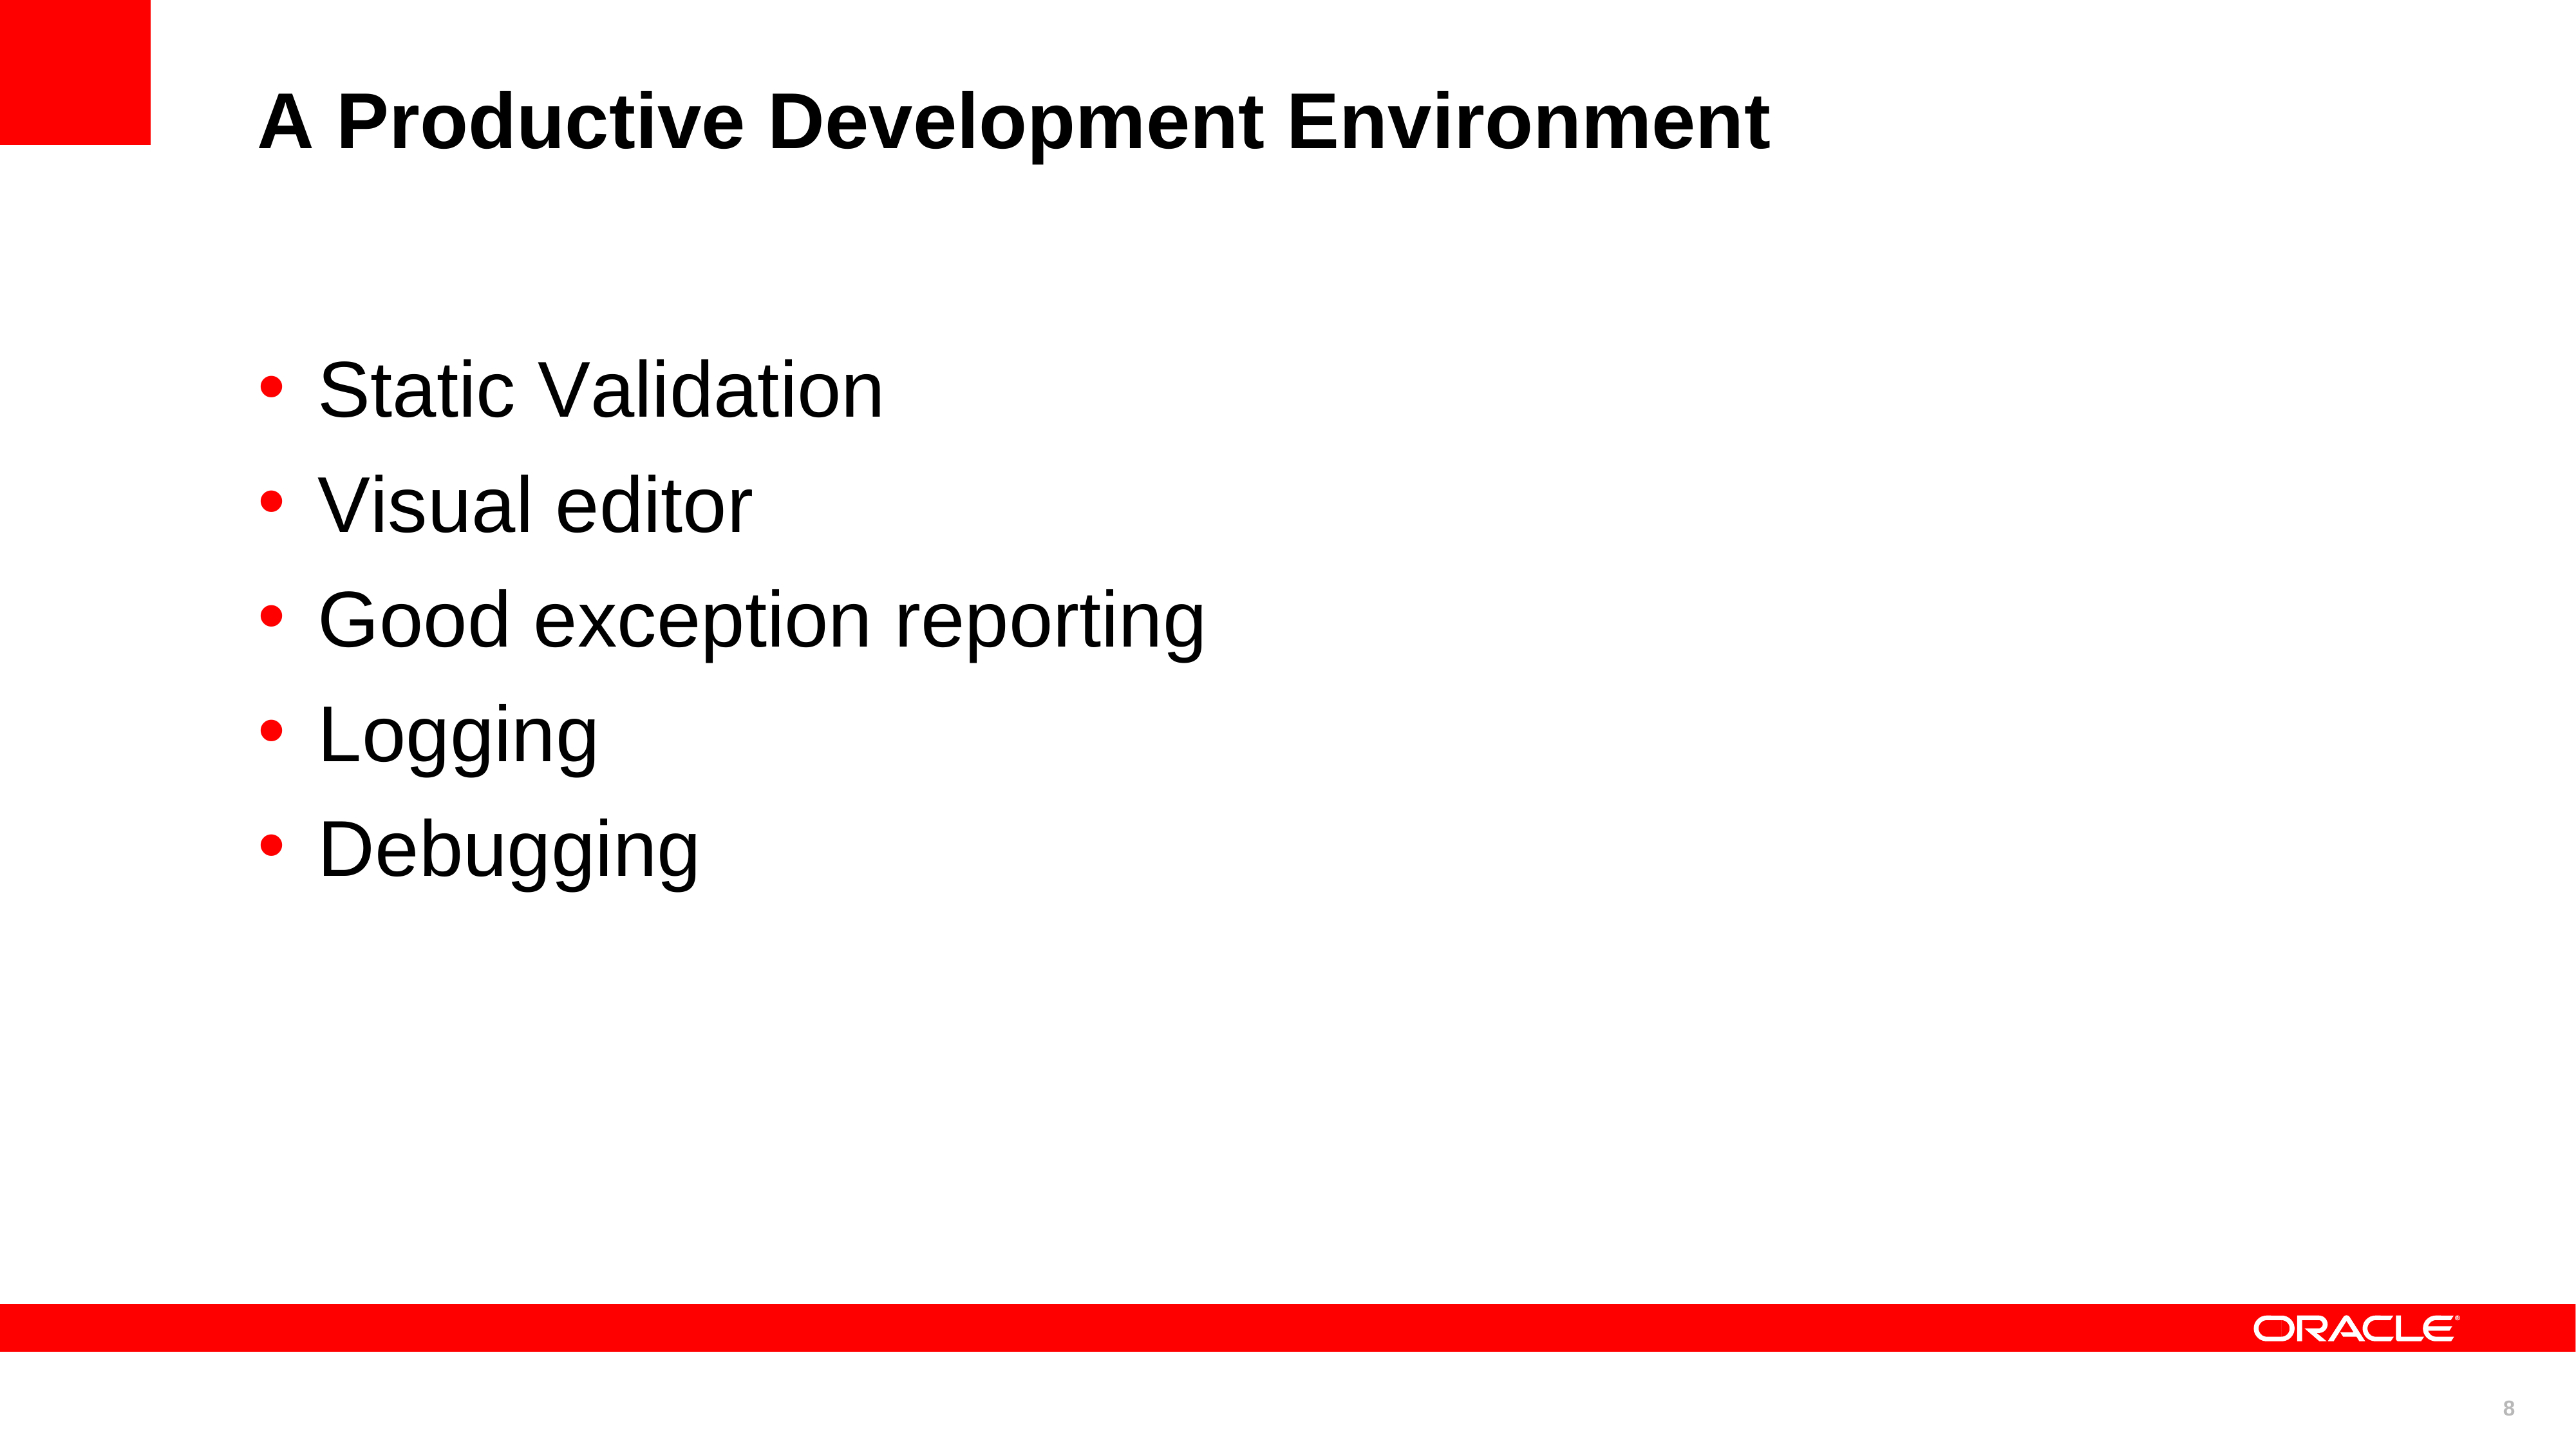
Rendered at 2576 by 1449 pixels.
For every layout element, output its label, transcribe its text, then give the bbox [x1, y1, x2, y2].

picture [0, 0, 151, 145]
picture [0, 1304, 2576, 1352]
list Static Validation Visual editor Good exception reporting Logging Debugging [258, 337, 2318, 1256]
title A Productive Development Environment [257, 69, 2318, 251]
